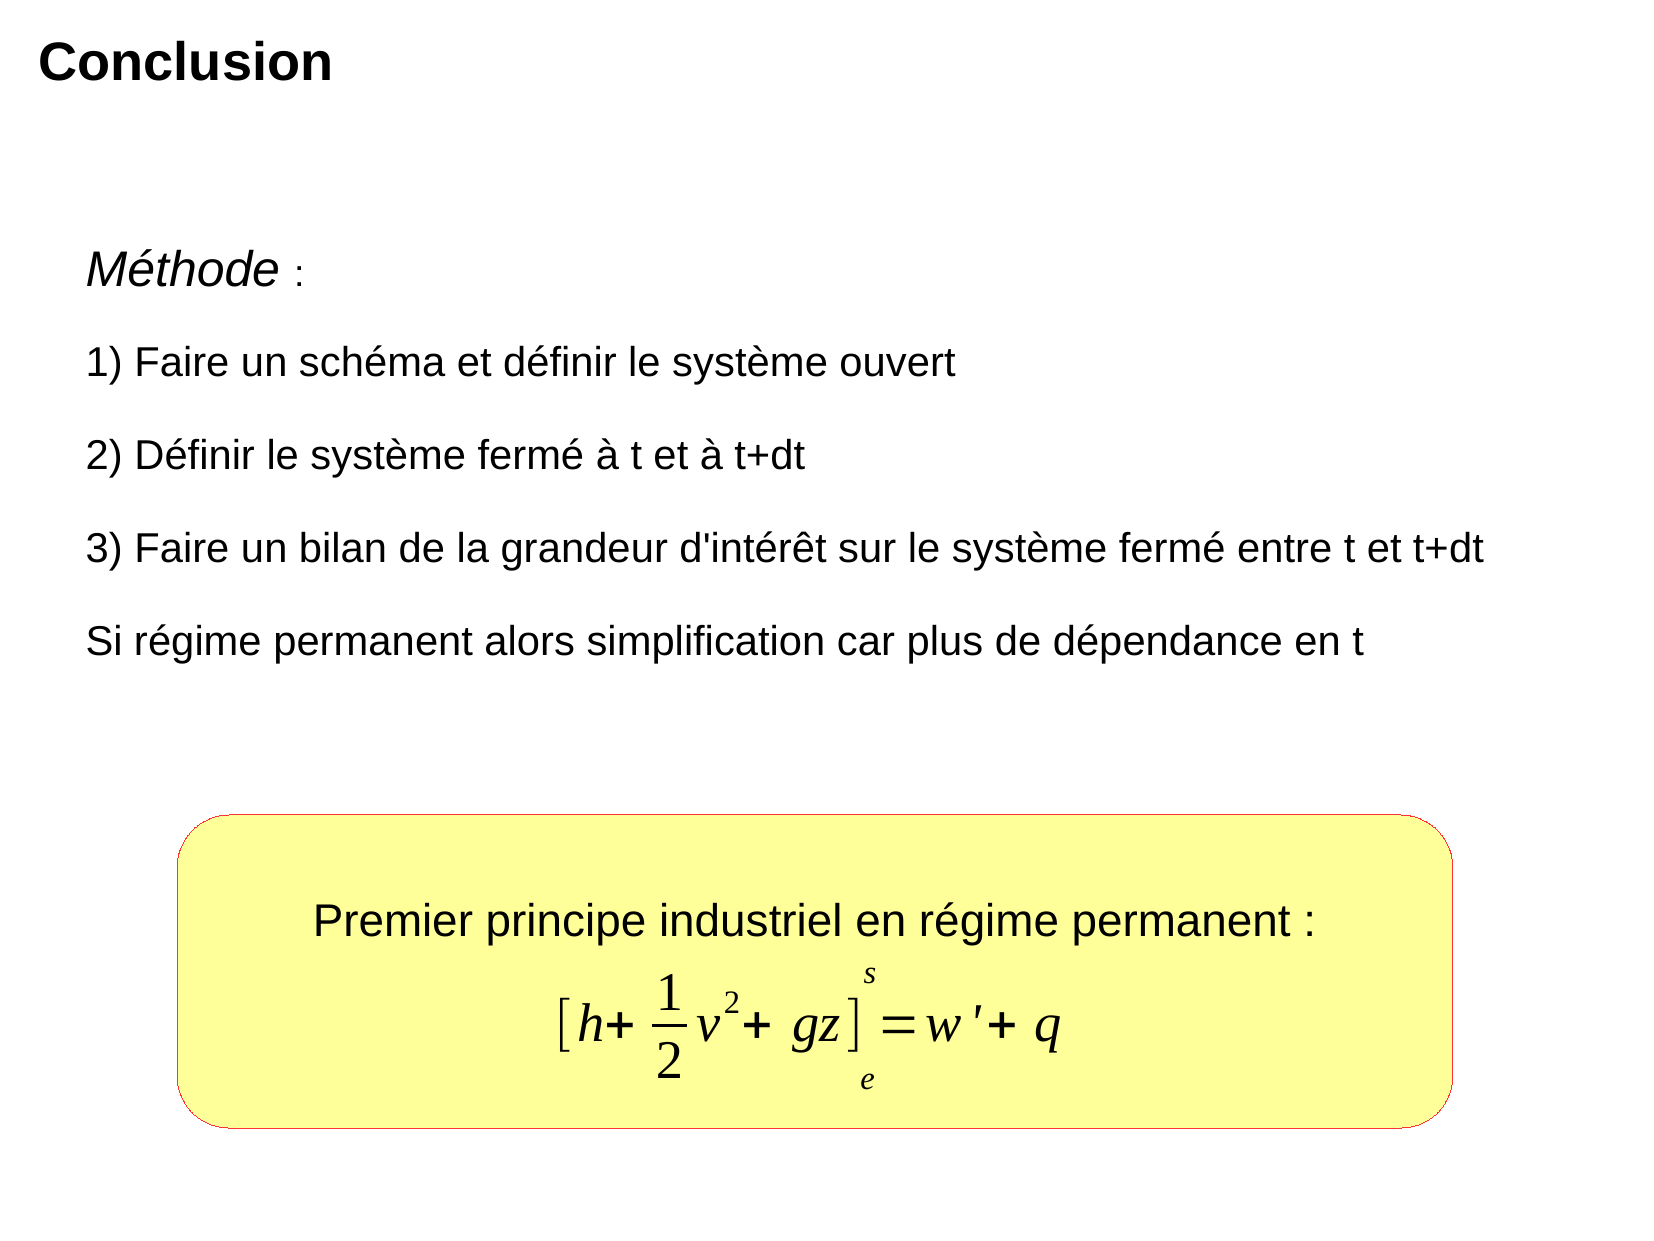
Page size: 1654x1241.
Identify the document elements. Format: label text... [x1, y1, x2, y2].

text_box Conclusion [23, 23, 662, 101]
text_box Premier principe industriel en régime permanent : [177, 814, 1453, 1129]
text_box Méthode : 1) Faire un schéma et définir le système ouvert 2) Définir le système fermé à t et à t+dt 3) Faire un bilan de la grandeur d'intérêt sur le système fermé entre t et t+dt Si régime permanent alors simplification car plus de dépendance en t [70, 233, 1595, 674]
chart [543, 952, 1075, 1099]
